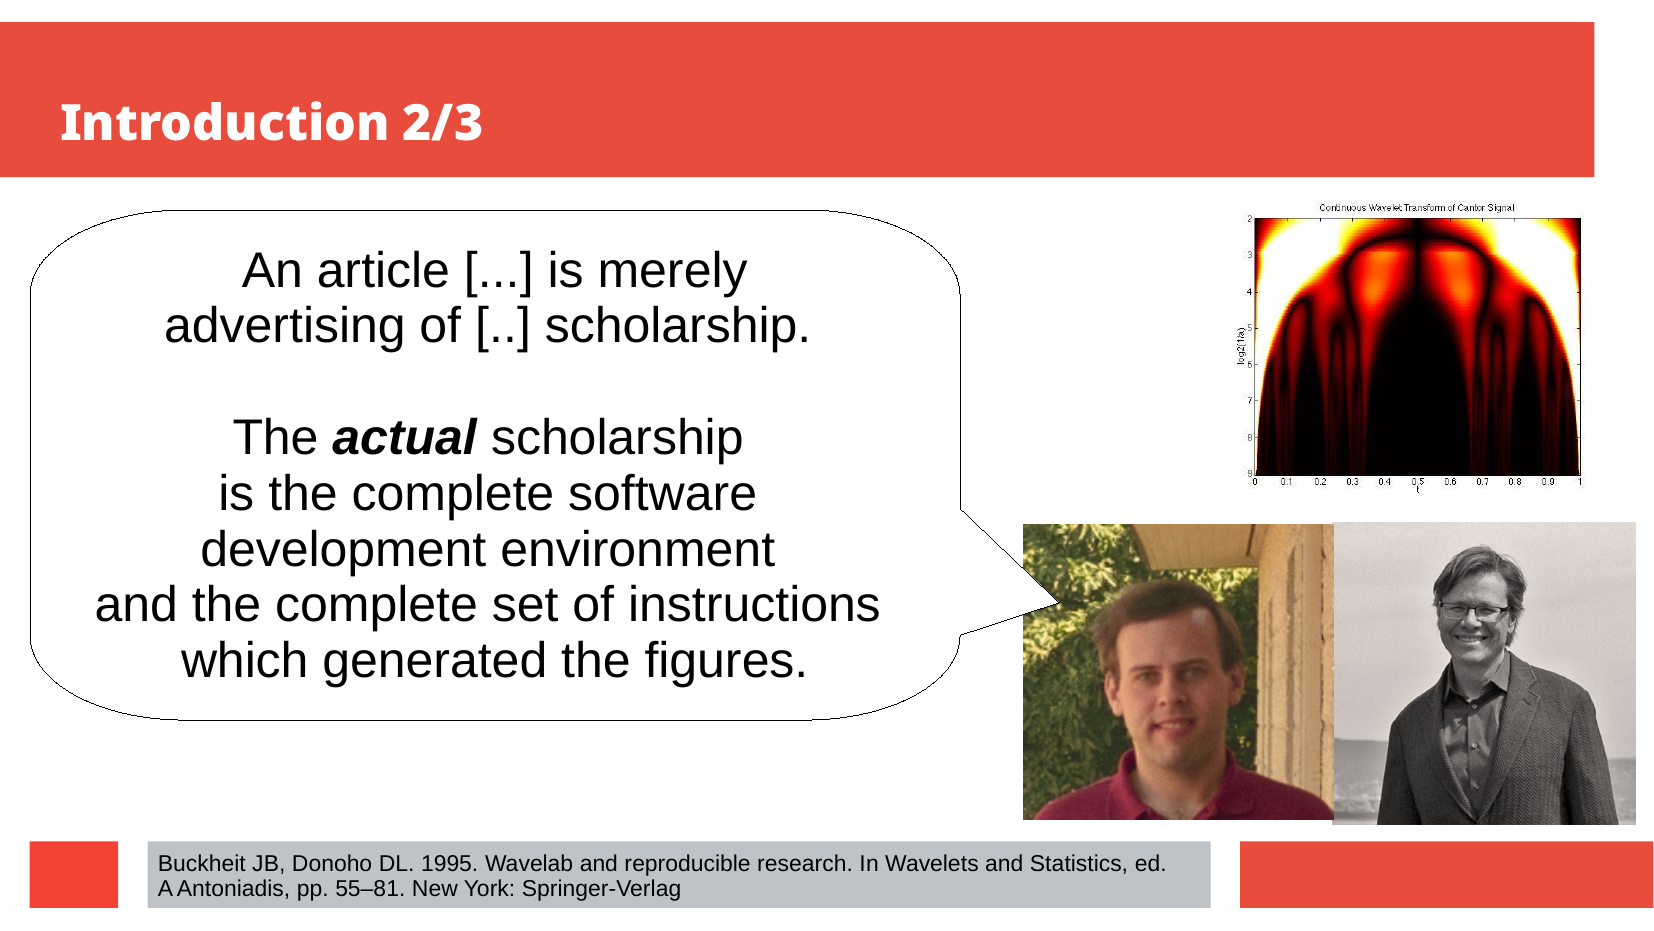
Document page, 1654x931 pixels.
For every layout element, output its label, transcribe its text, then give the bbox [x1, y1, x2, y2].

picture [1023, 522, 1636, 826]
title Introduction 2/3 [60, 44, 1536, 156]
picture [1200, 194, 1621, 511]
text_box Buckheit JB, Donoho DL. 1995. Wavelab and reproducible research. In Wavelets and Statistics, ed. A Antoniadis, pp. 55–81. New York: Springer-Verlag [143, 843, 1183, 910]
text_box An article [...] is merely advertising of [..] scholarship. The actual scholarship is the complete software development environment and the complete set of instructions which generated the figures. [30, 210, 1060, 721]
